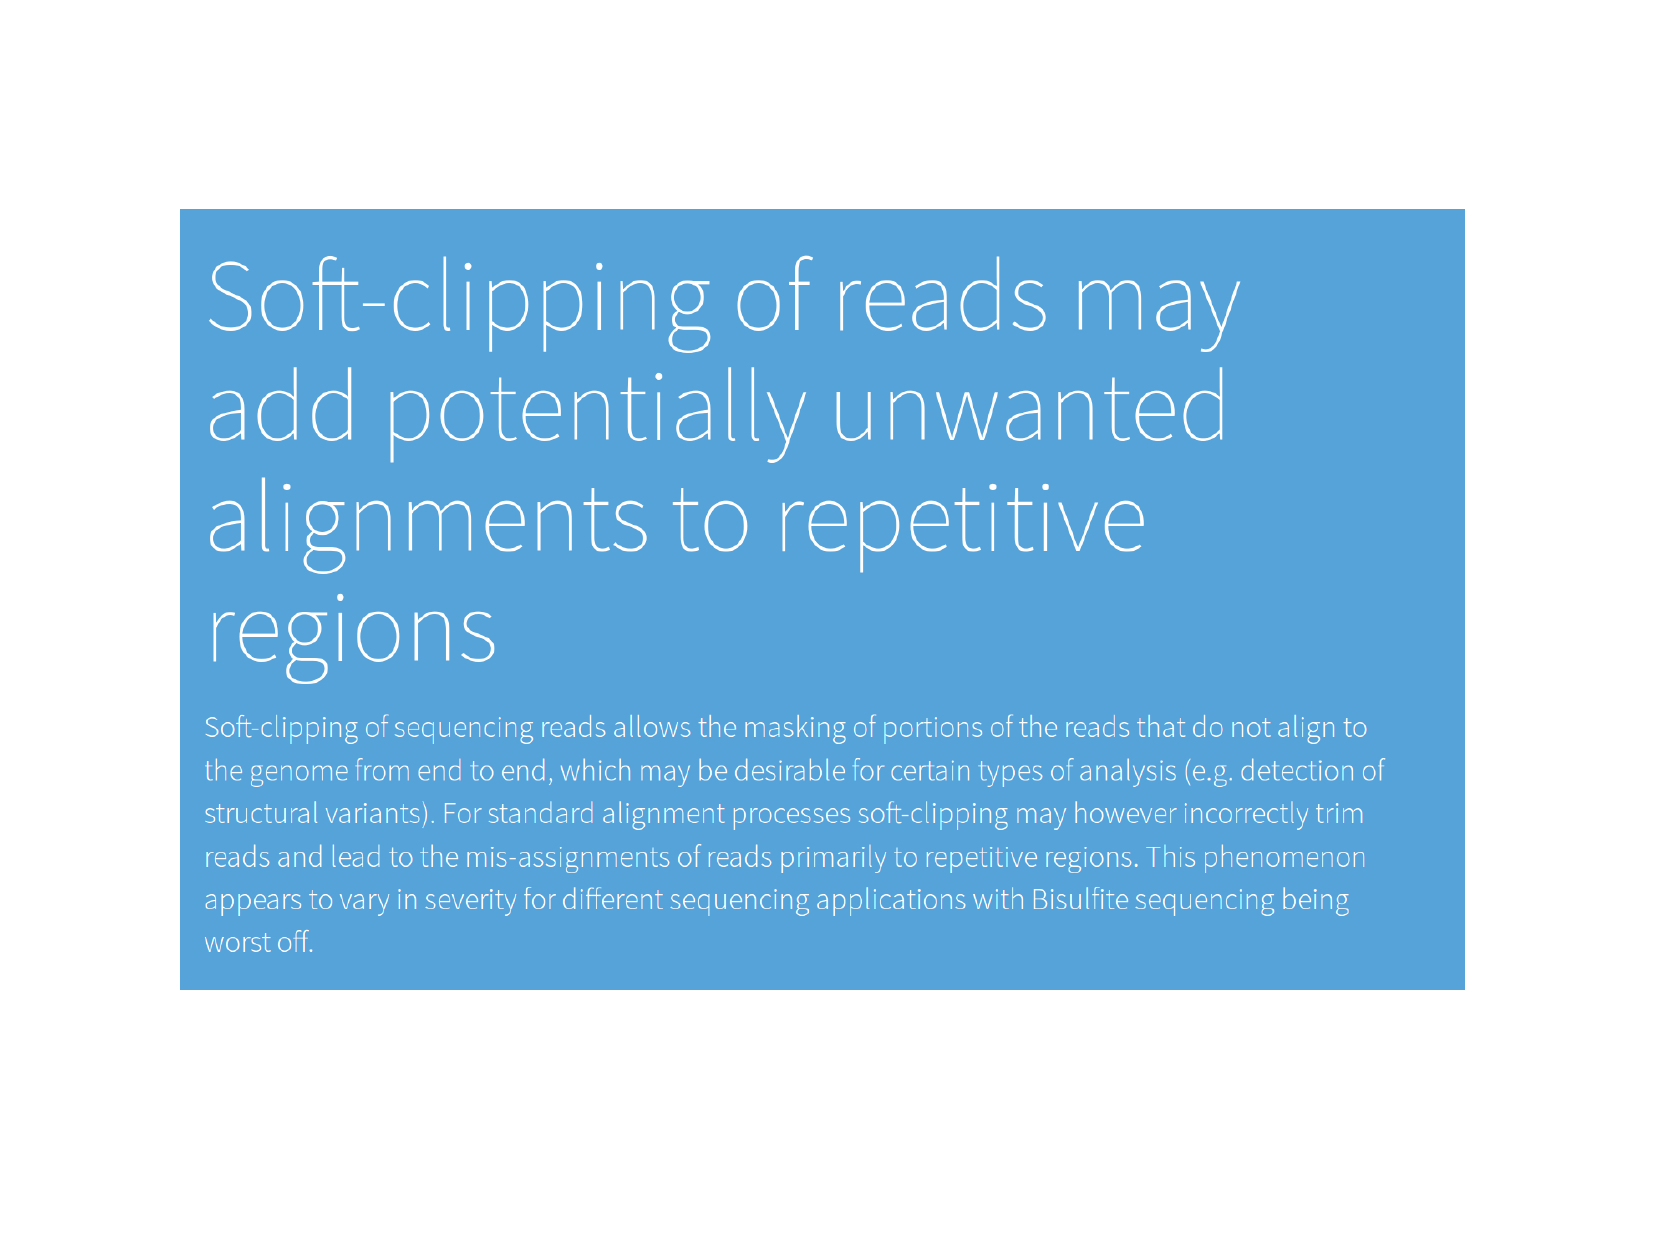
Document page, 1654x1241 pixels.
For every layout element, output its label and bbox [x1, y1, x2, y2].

picture [180, 209, 1465, 991]
